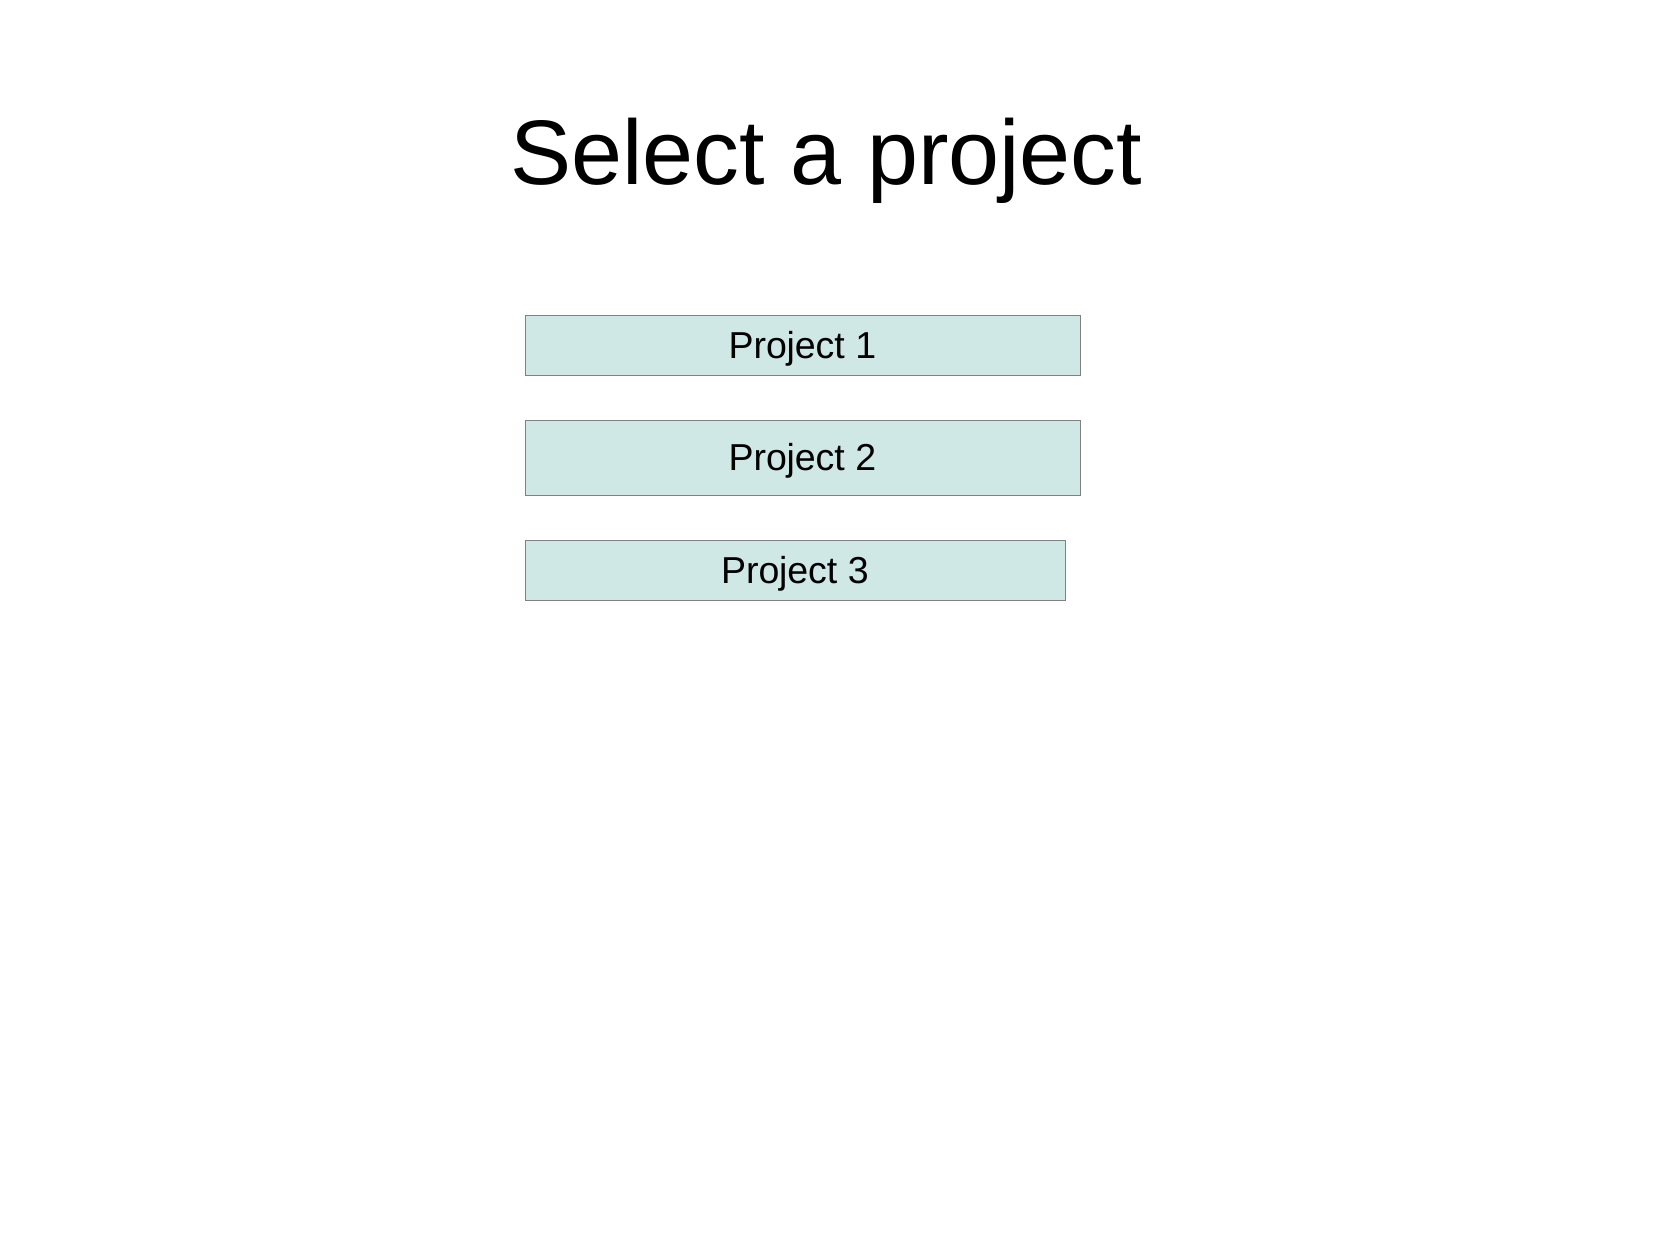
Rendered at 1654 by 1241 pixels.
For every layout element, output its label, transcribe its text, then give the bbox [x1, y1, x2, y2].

text_box Project 3 [525, 540, 1066, 601]
text_box Project 1 [525, 315, 1081, 376]
text_box Project 2 [525, 420, 1081, 496]
title Select a project [82, 49, 1571, 257]
